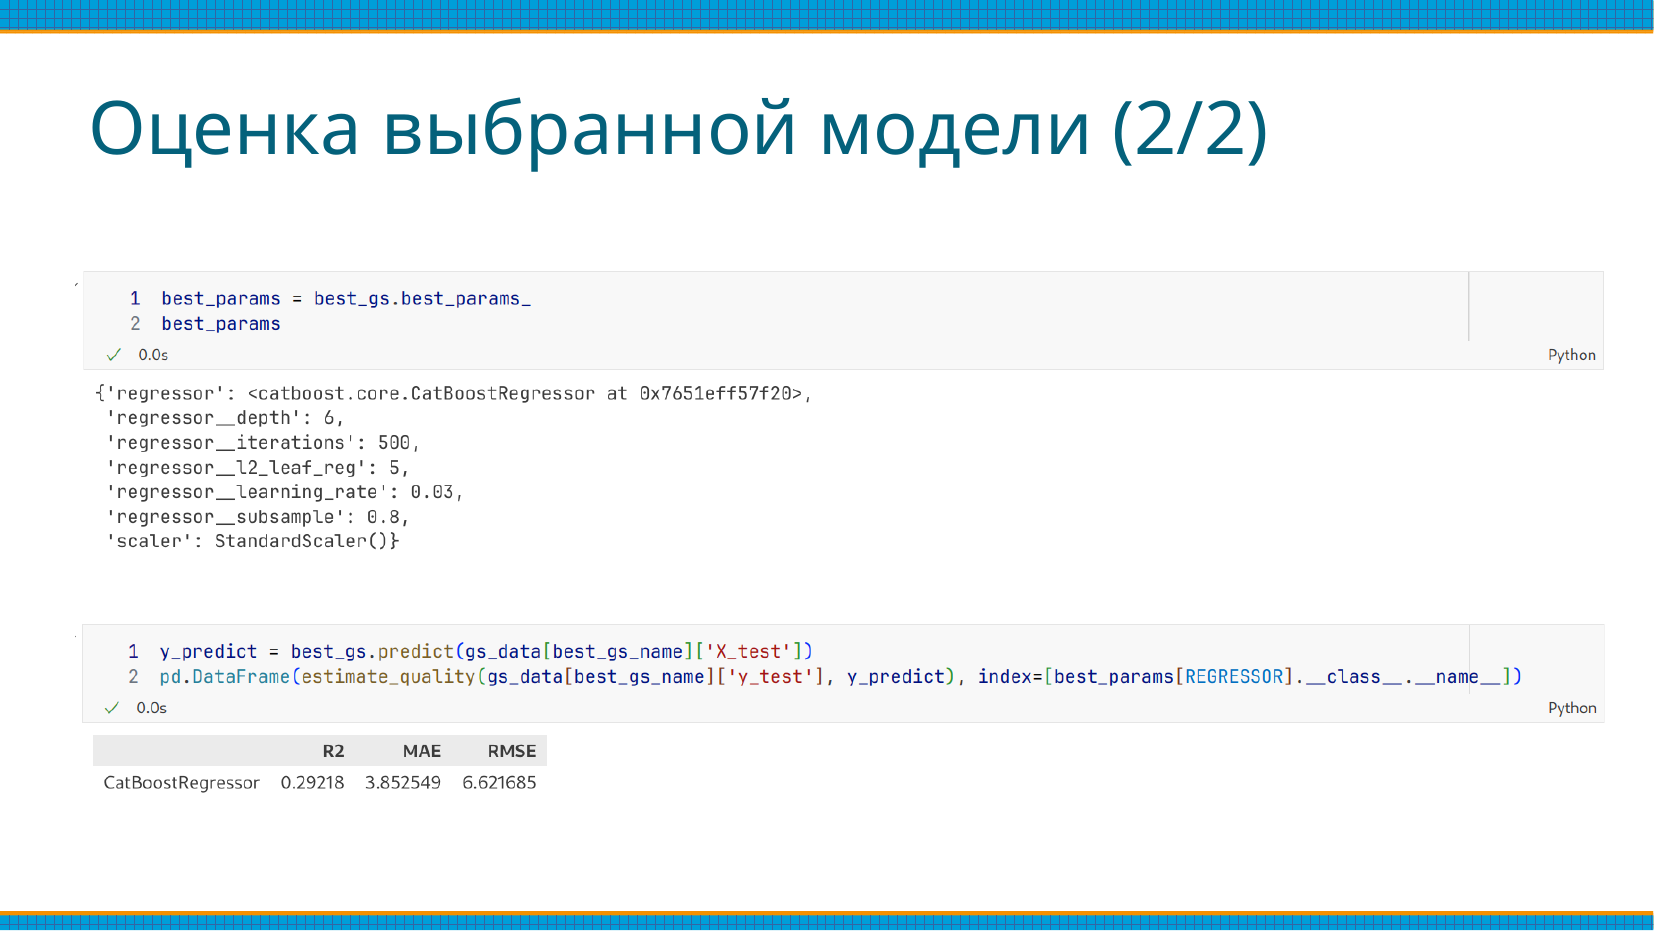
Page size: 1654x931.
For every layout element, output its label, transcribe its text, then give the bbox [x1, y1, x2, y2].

picture [75, 262, 1609, 563]
picture [75, 615, 1613, 807]
title Оценка выбранной модели (2/2) [88, 44, 1565, 207]
